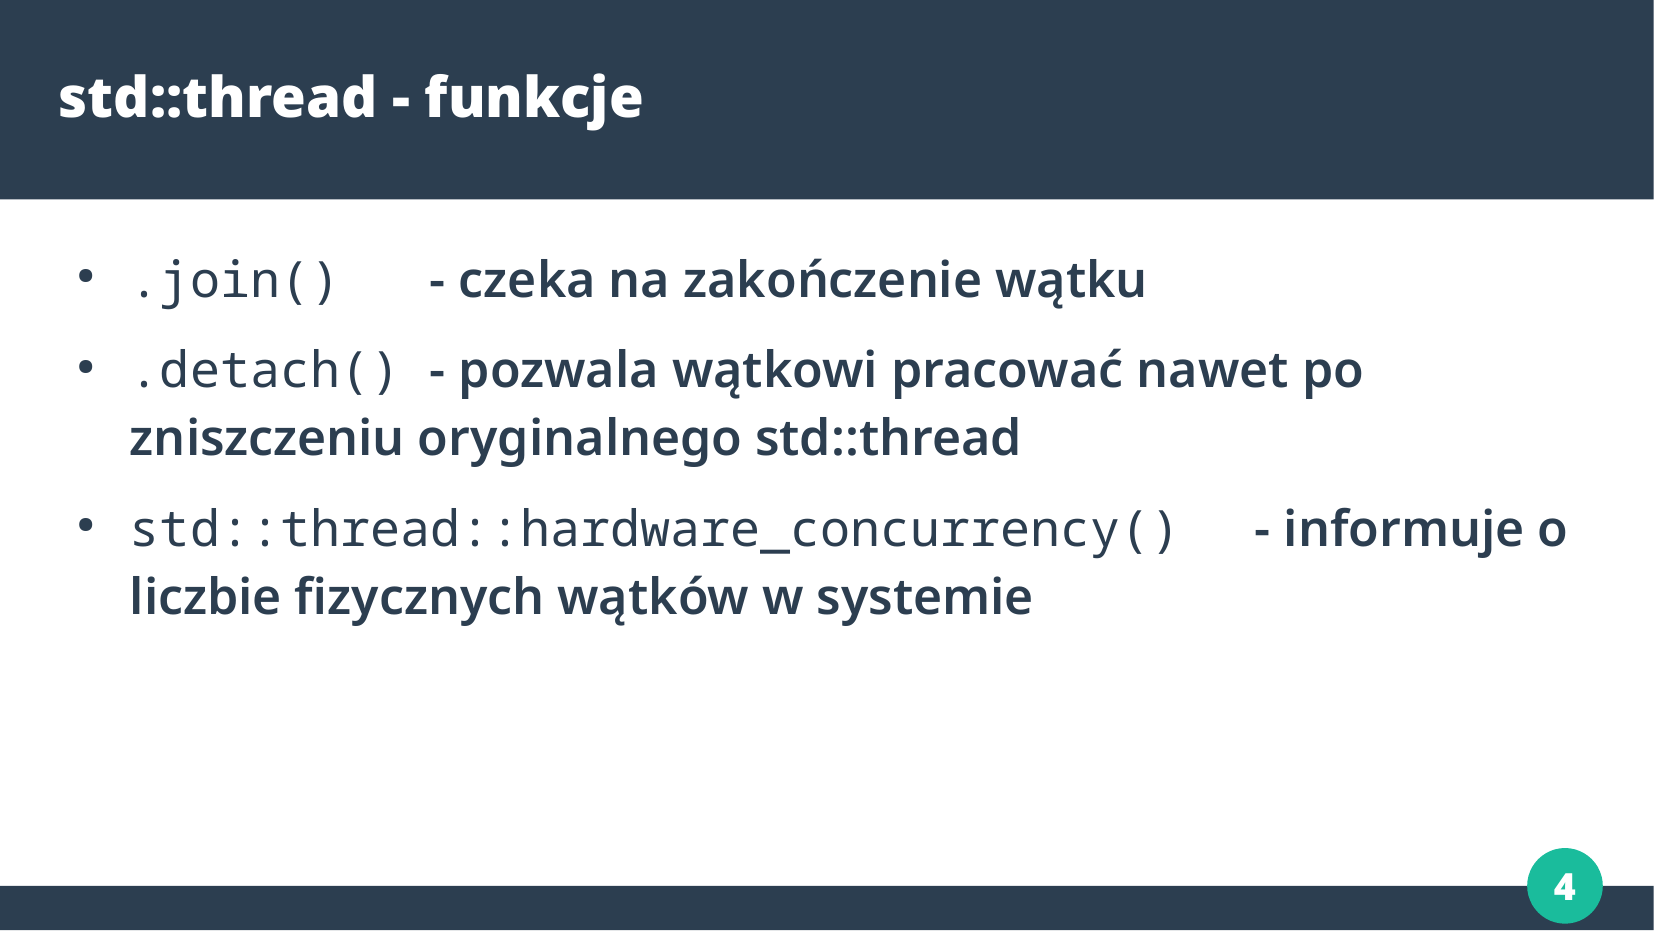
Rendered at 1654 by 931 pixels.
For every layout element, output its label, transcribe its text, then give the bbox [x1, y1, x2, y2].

list .join() - czeka na zakończenie wątku .detach() - pozwala wątkowi pracować nawet po zniszczeniu oryginalnego std::thread std::thread::hardware_concurrency() - informuje o liczbie fizycznych wątków w systemie [59, 243, 1595, 864]
title std::thread - funkcje [59, 37, 1595, 155]
